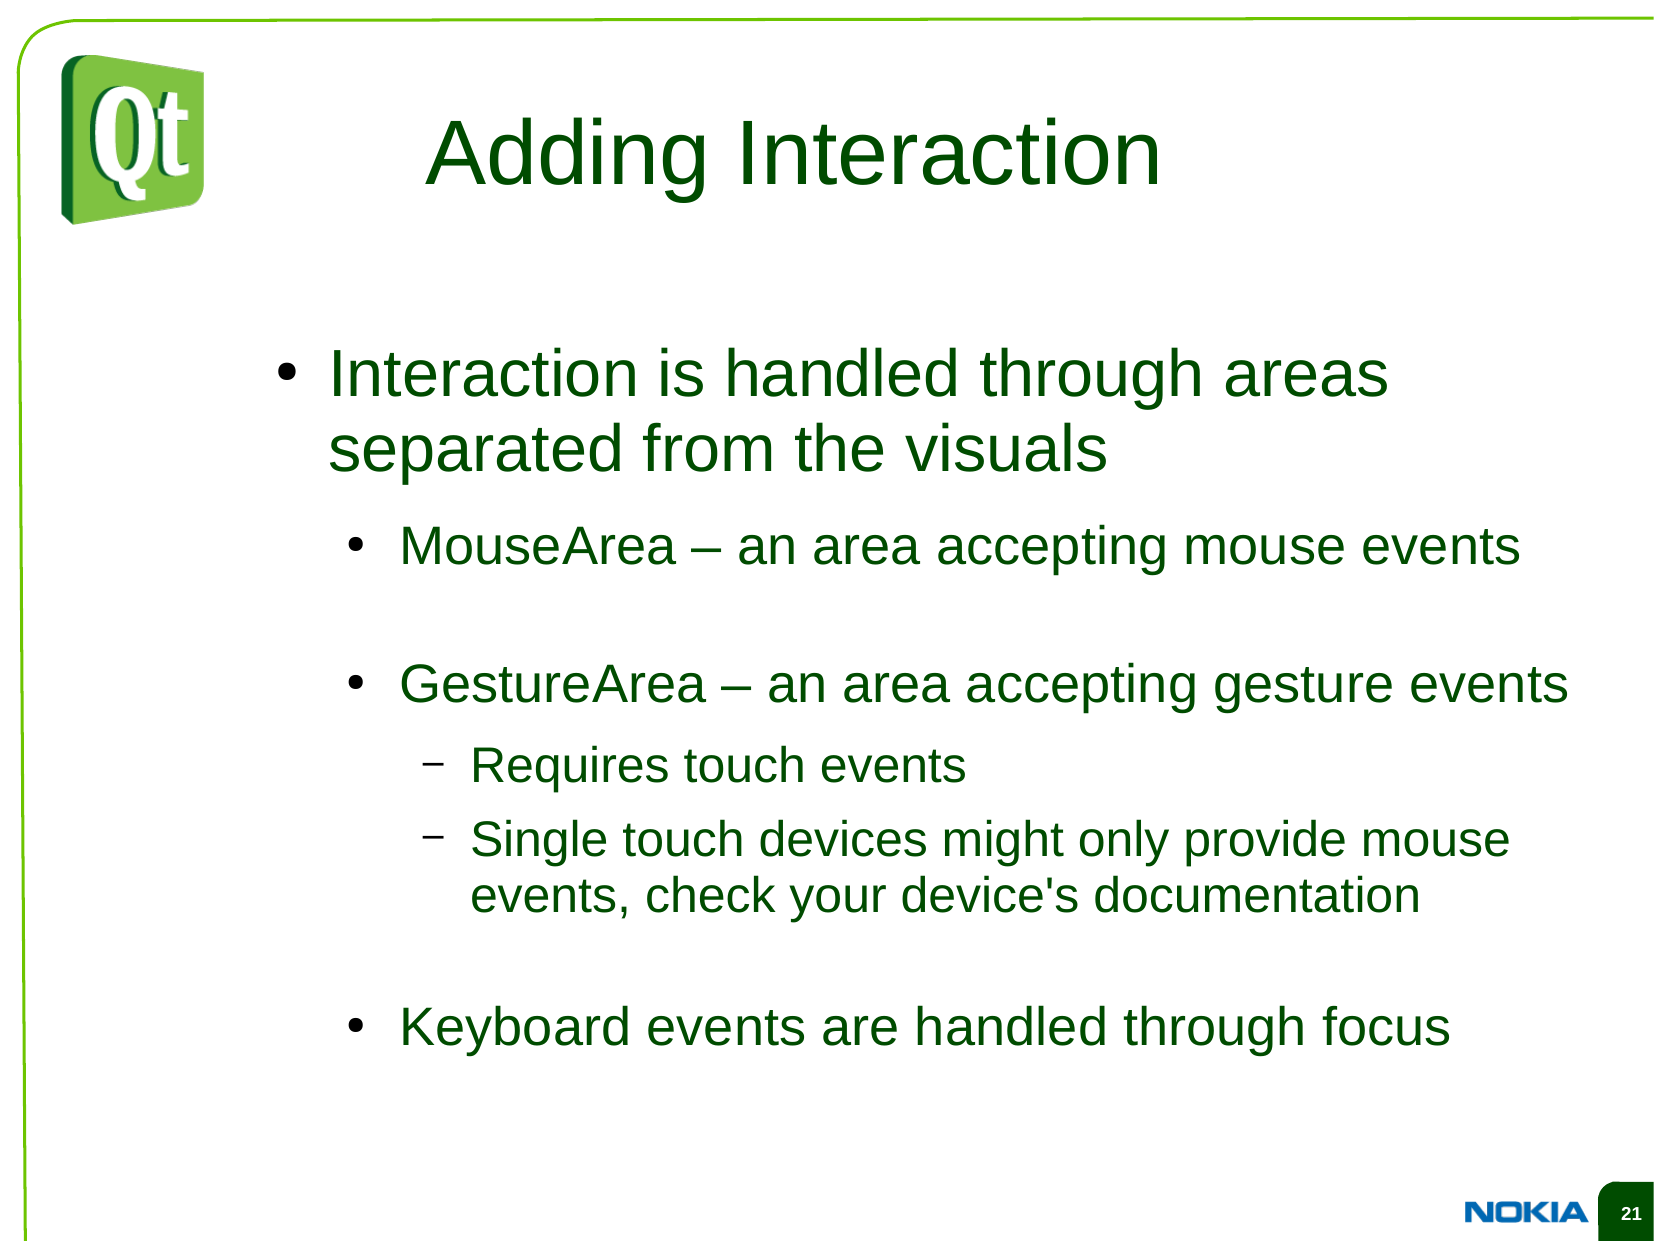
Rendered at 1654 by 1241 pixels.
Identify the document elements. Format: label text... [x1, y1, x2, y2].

title Adding Interaction [257, 56, 1333, 250]
picture [1465, 1201, 1589, 1223]
picture [61, 55, 204, 225]
list Interaction is handled through areas separated from the visuals MouseArea – an area accepting mouse events GestureArea – an area accepting gesture events Requires touch events Single touch devices might only provide mouse events, check your device's documentation Keyboard events are handled through focus [257, 336, 1577, 1085]
